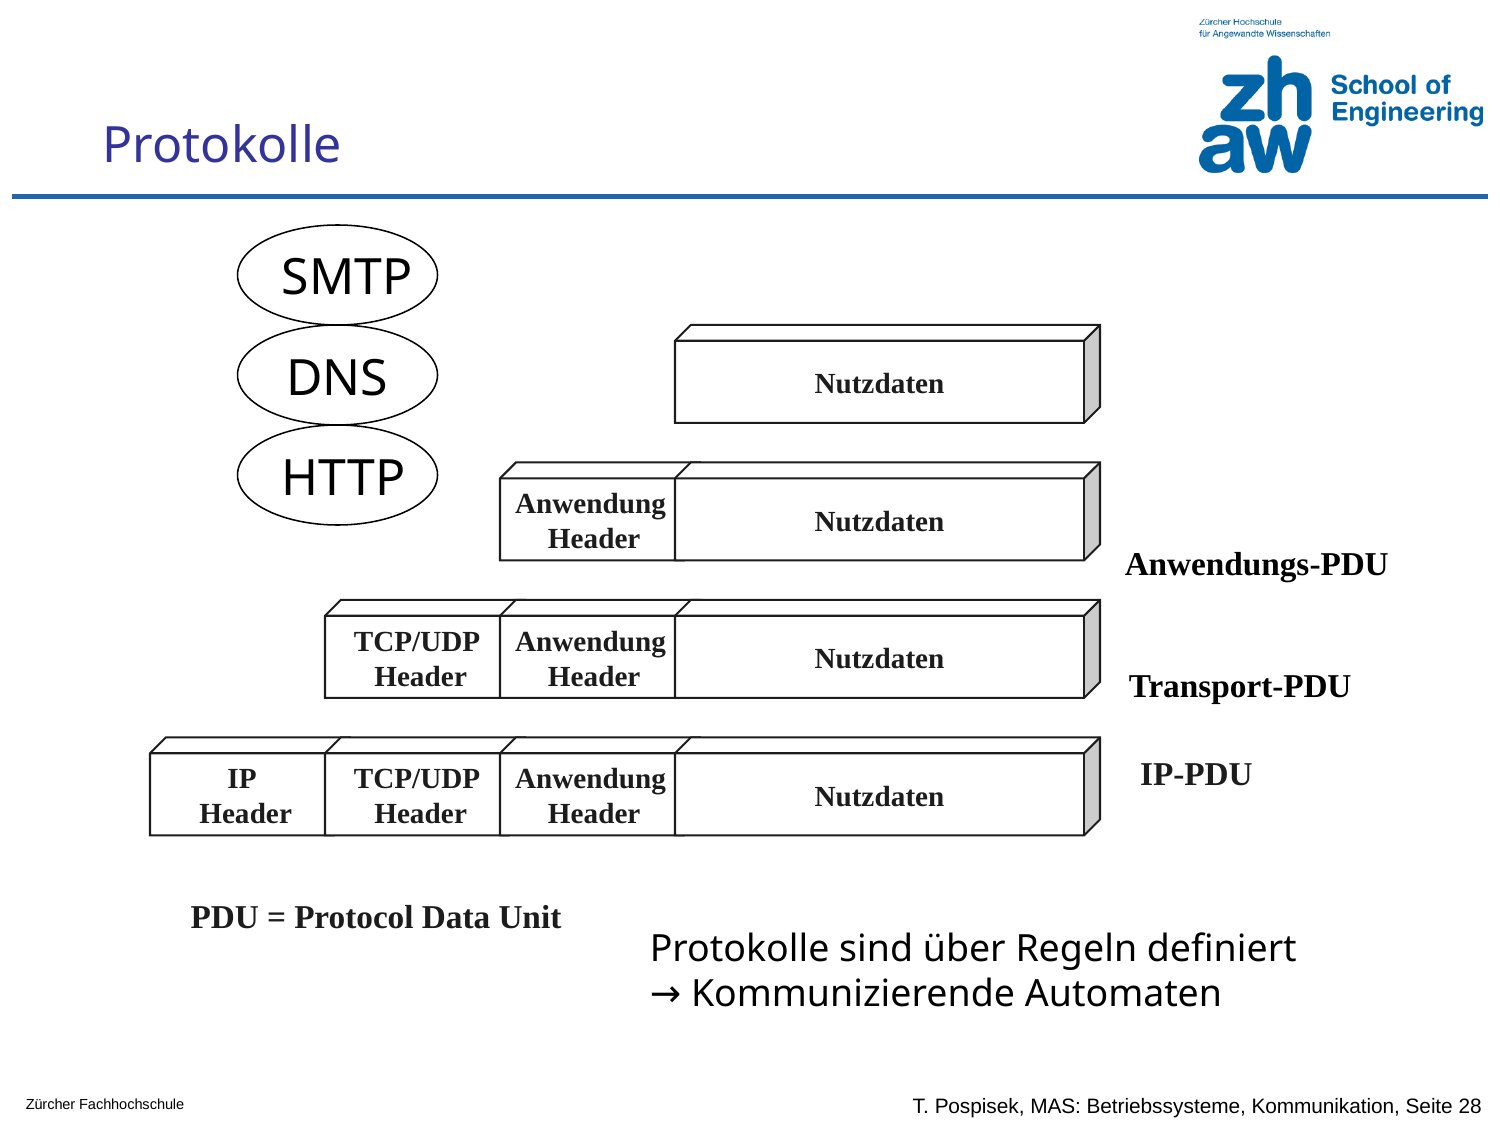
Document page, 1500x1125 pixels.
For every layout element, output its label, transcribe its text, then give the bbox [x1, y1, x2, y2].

text_box DNS [237, 325, 438, 425]
text_box TCP/UDP Header [325, 616, 500, 698]
text_box IP Header [150, 754, 325, 835]
text_box Nutzdaten [675, 616, 1084, 698]
title Protokolle [87, 42, 1366, 181]
text_box Nutzdaten [675, 479, 1084, 560]
text_box Transport-PDU [1114, 657, 1367, 712]
text_box Nutzdaten [675, 754, 1084, 835]
text_box Anwendung Header [500, 754, 675, 835]
text_box SMTP [237, 224, 438, 325]
text_box PDU = Protocol Data Unit [175, 887, 577, 943]
text_box Anwendungs-PDU [1110, 535, 1405, 590]
text_box Anwendung Header [500, 479, 675, 560]
text_box TCP/UDP Header [325, 754, 500, 835]
picture [1199, 19, 1483, 173]
text_box Nutzdaten [675, 341, 1084, 423]
text_box HTTP [237, 425, 438, 526]
text_box Protokolle sind über Regeln definiert → Kommunizierende Automaten [635, 916, 1313, 1022]
text_box IP-PDU [1125, 744, 1268, 800]
text_box Anwendung Header [500, 616, 675, 698]
